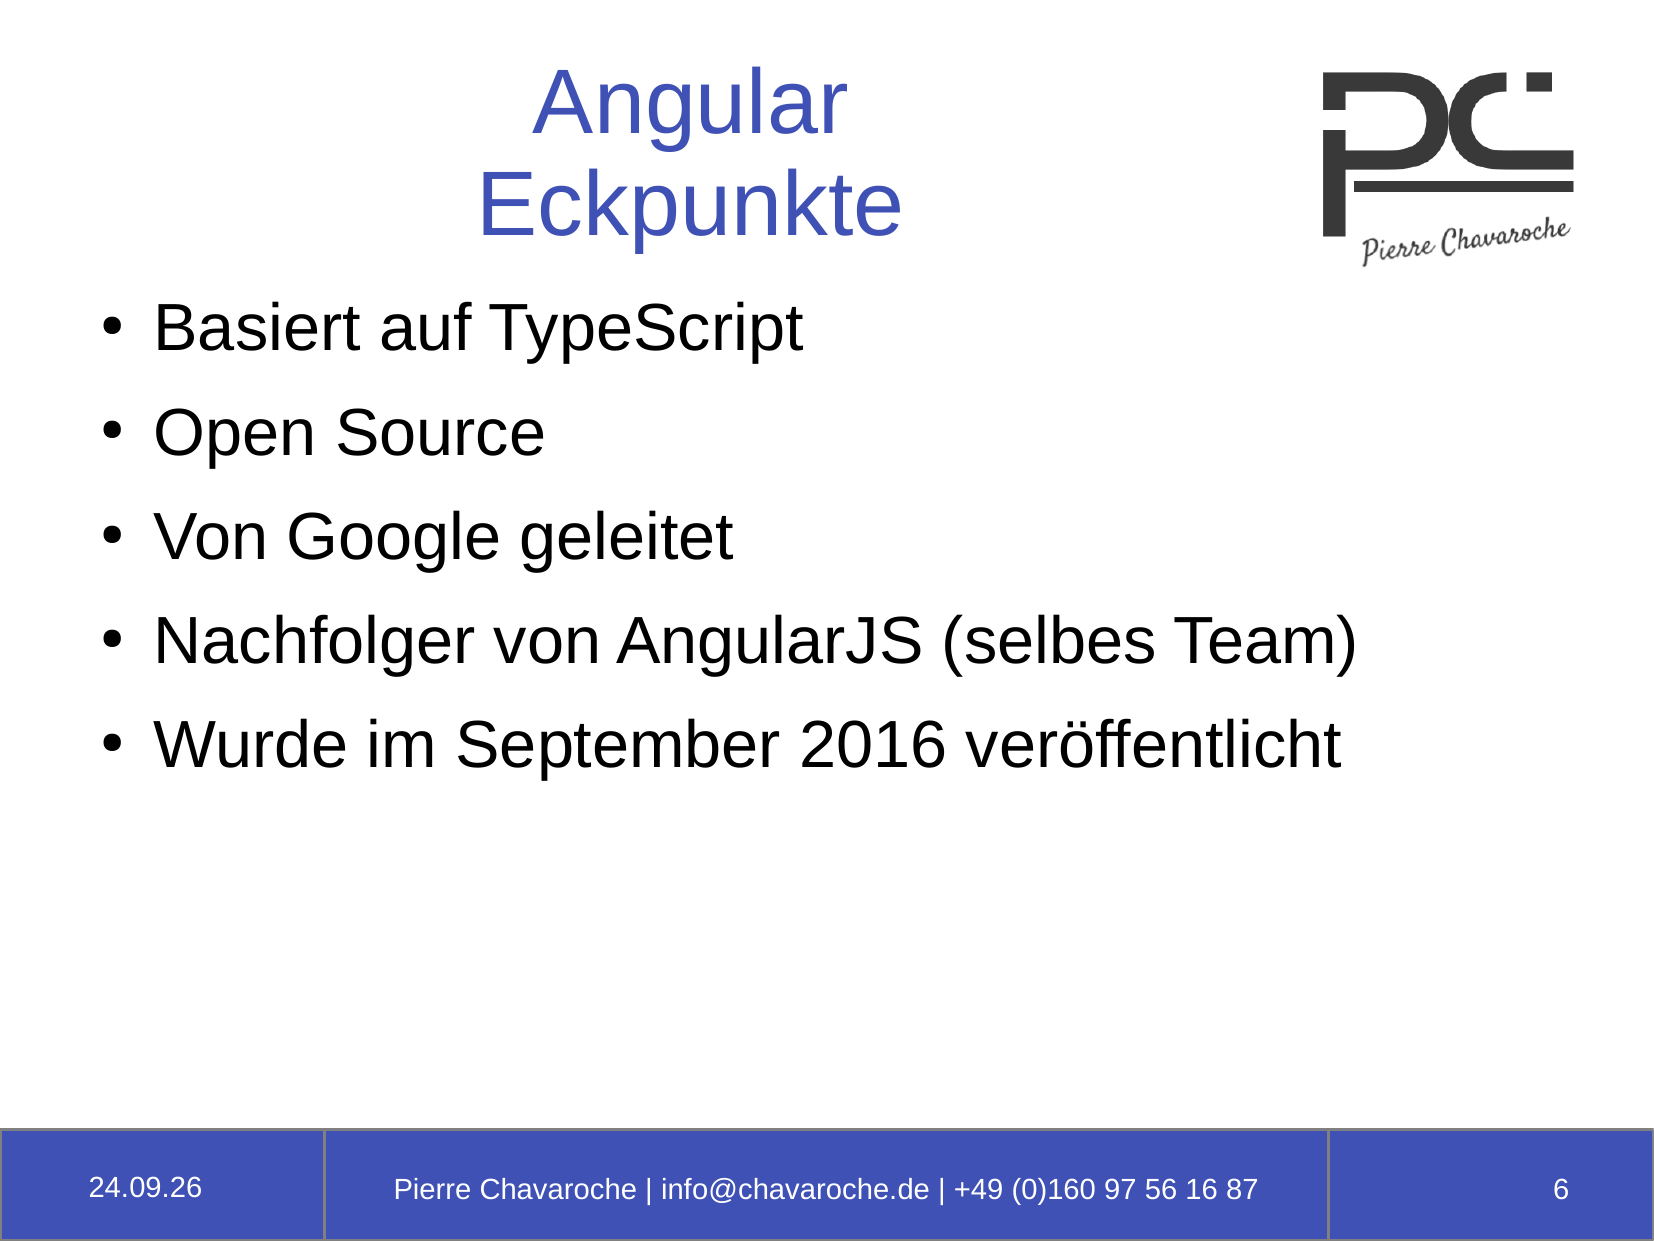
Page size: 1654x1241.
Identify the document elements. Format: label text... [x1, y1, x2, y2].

picture [1307, 29, 1589, 311]
list Basiert auf TypeScript Open Source Von Google geleitet Nachfolger von AngularJS (selbes Team) Wurde im September 2016 veröffentlicht [82, 290, 1571, 1109]
title Angular Eckpunkte [82, 49, 1300, 257]
